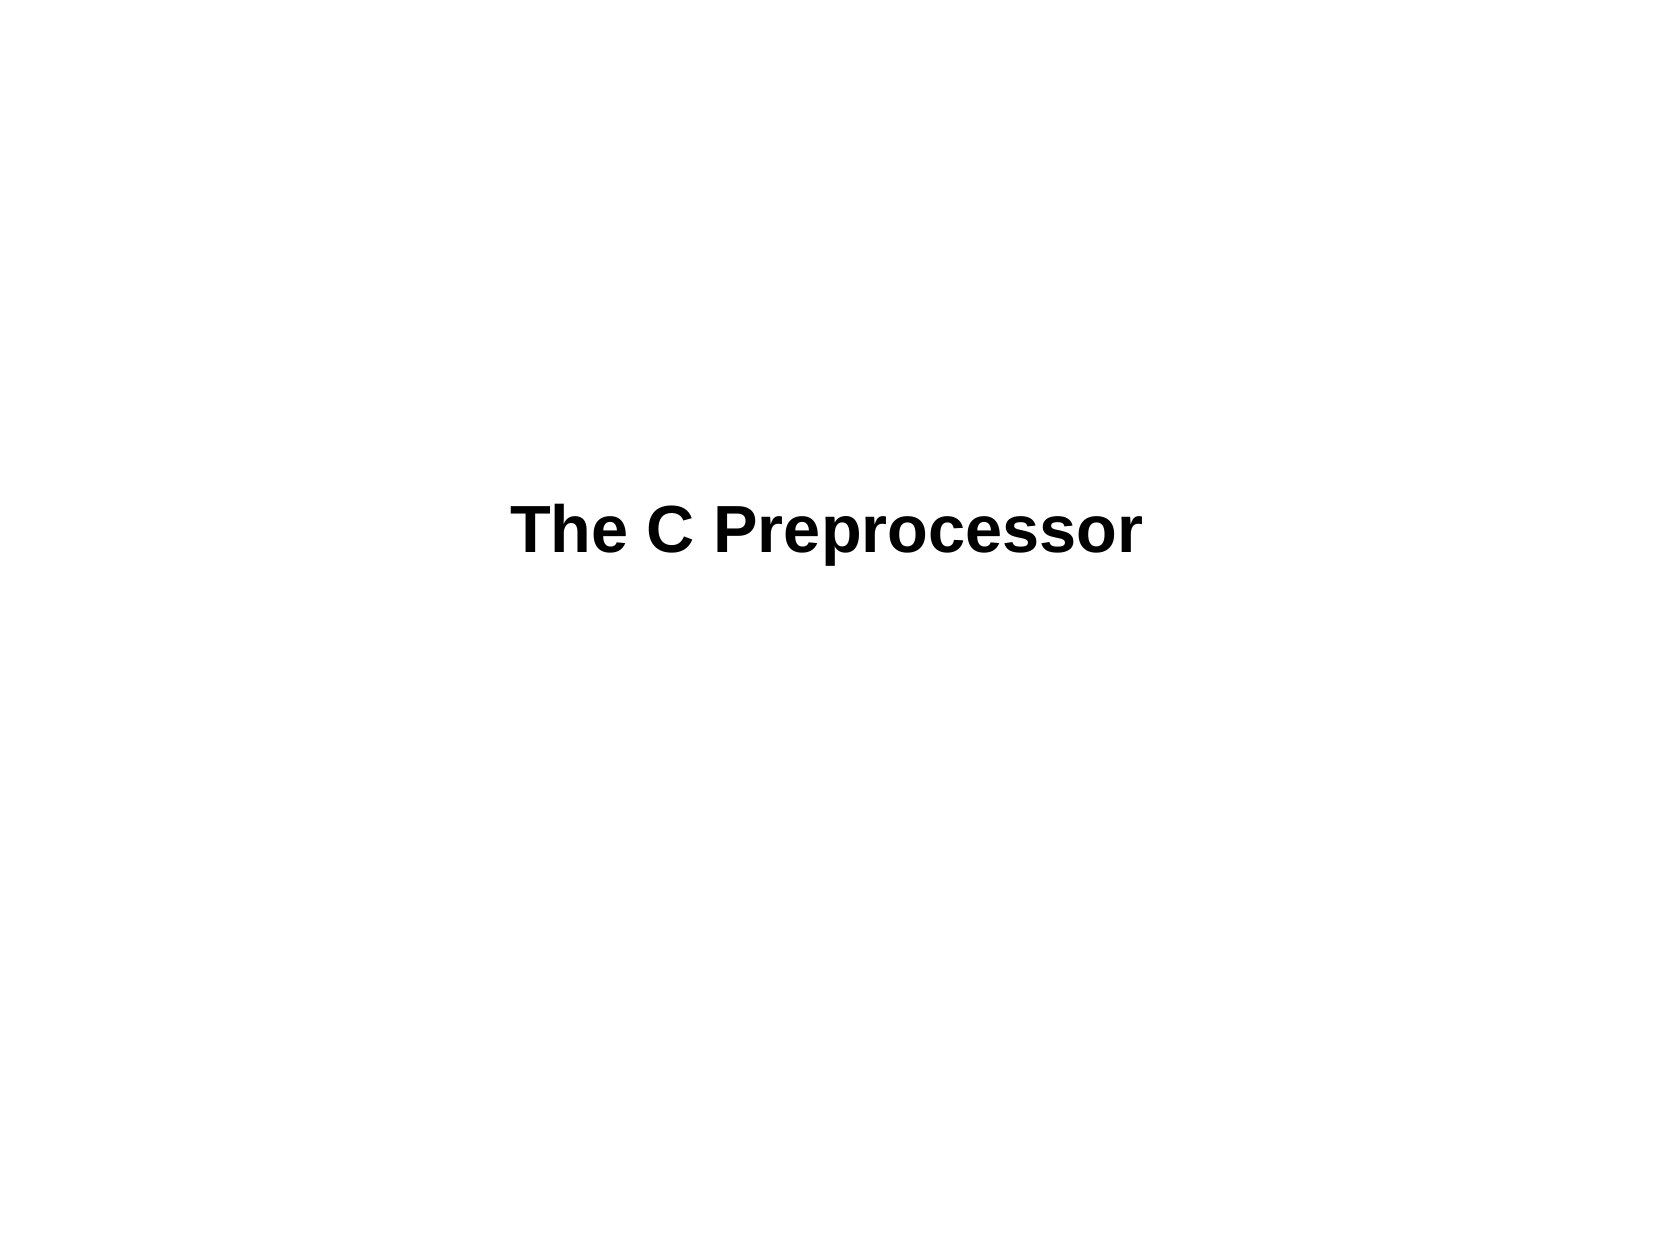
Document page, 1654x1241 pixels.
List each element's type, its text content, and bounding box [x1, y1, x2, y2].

subtitle The C Preprocessor [82, 49, 1571, 1010]
